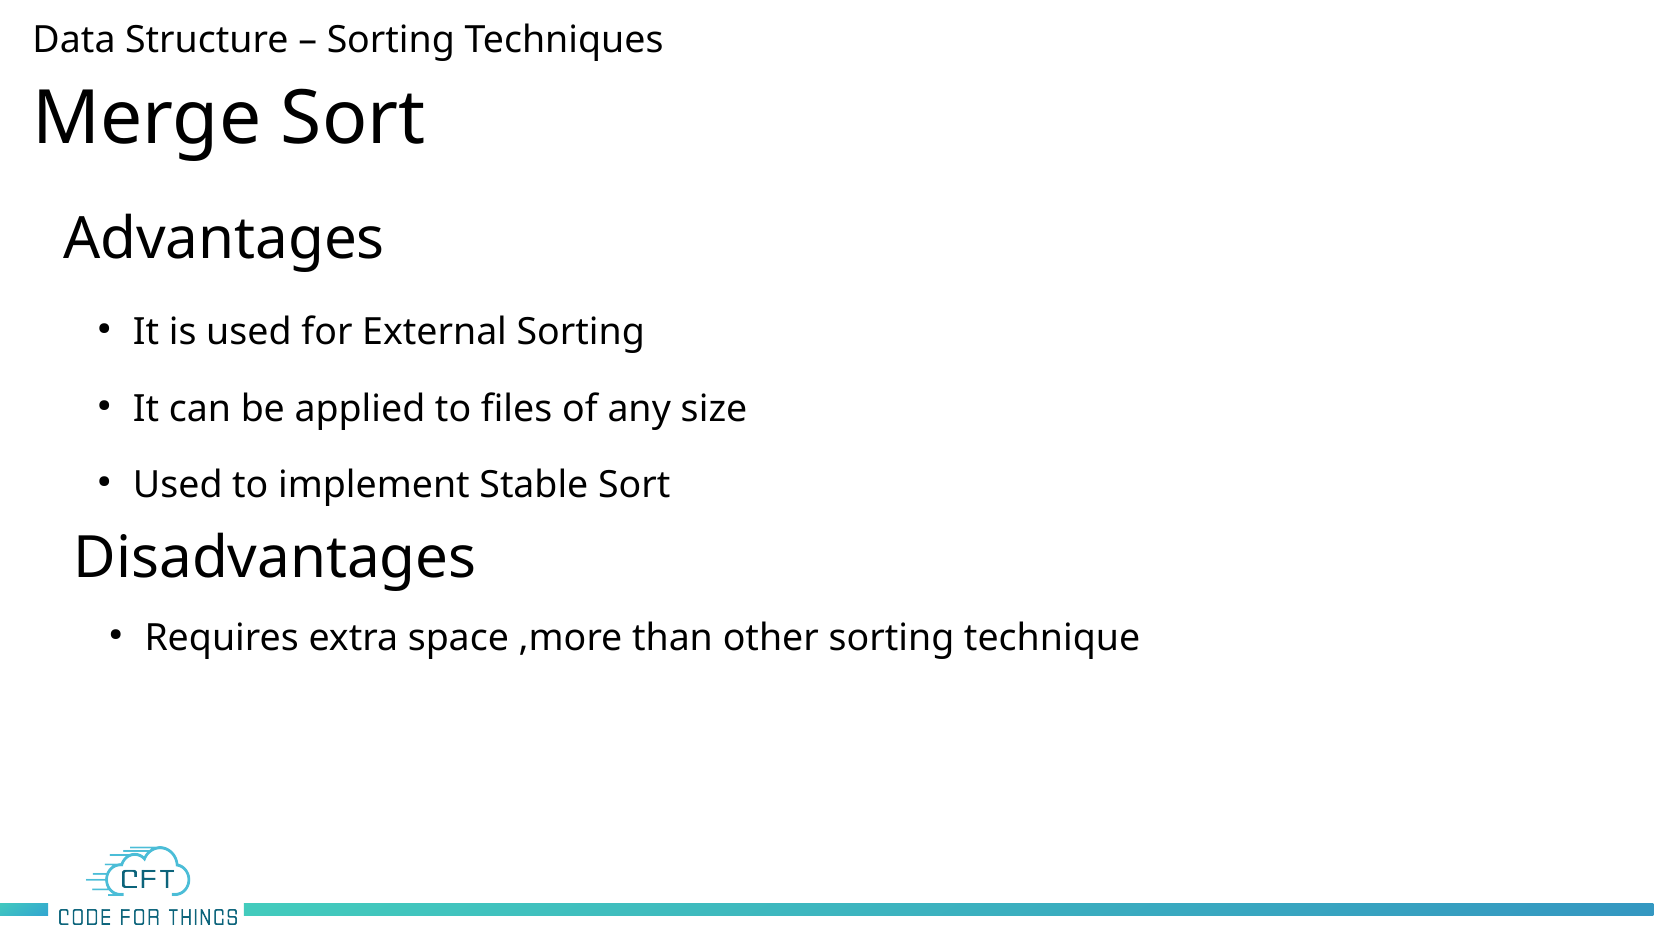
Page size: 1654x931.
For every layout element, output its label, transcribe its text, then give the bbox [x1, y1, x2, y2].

text_box Requires extra space ,more than other sorting technique [94, 603, 1251, 662]
text_box It is used for External Sorting It can be applied to files of any size Used to implement Stable Sort [82, 271, 934, 483]
text_box Advantages [48, 188, 851, 292]
title Data Structure – Sorting Techniques Merge Sort [32, 12, 1184, 166]
text_box Disadvantages [59, 507, 627, 591]
picture [59, 846, 237, 925]
